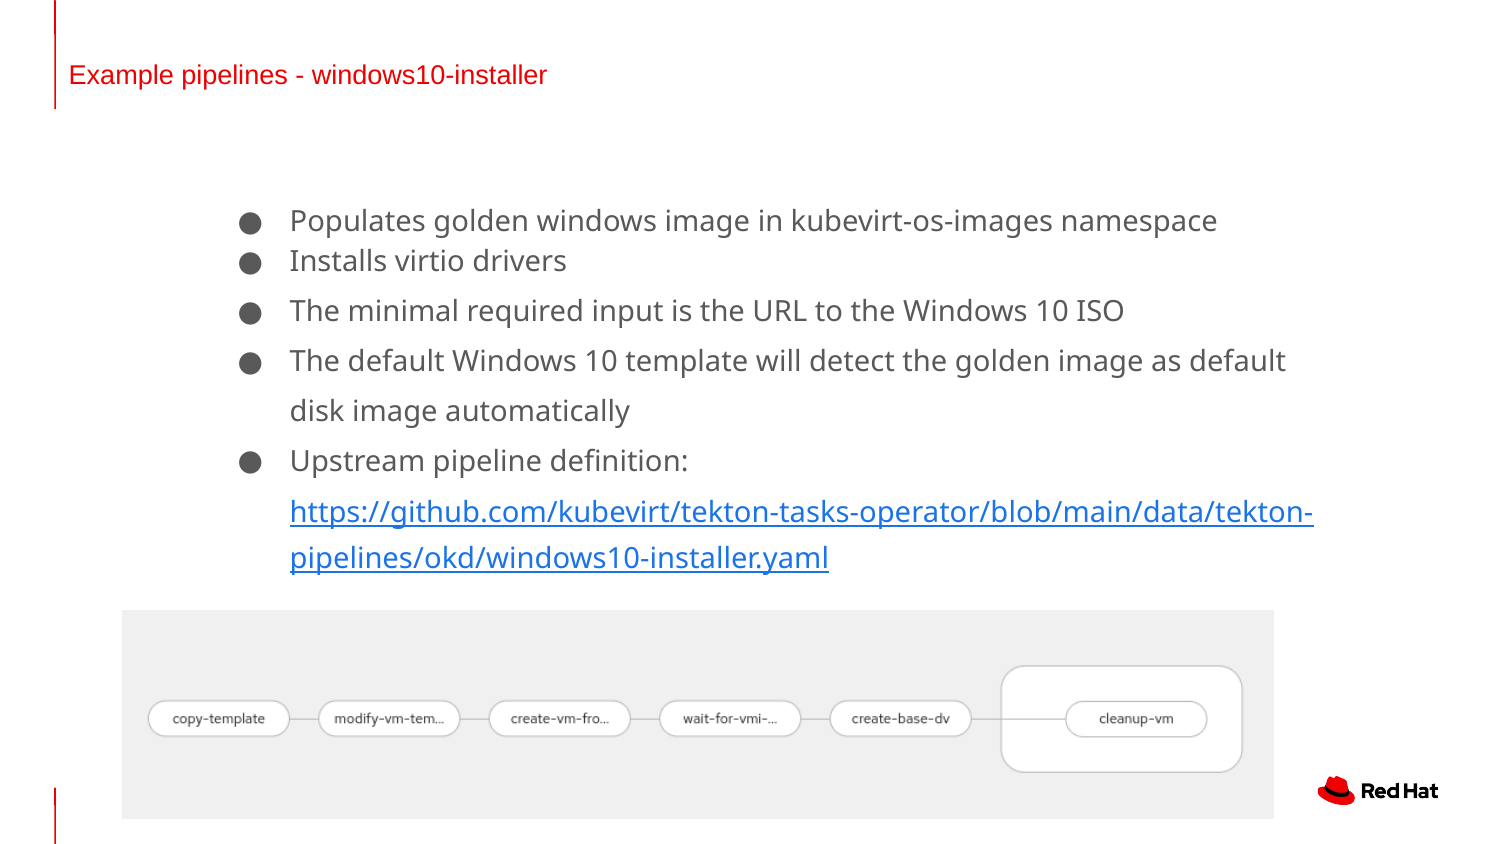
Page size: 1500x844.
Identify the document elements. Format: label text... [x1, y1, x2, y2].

list Populates golden windows image in kubevirt-os-images namespace Installs virtio drivers The minimal required input is the URL to the Windows 10 ISO The default Windows 10 template will detect the golden image as default disk image automatically Upstream pipeline definition: https://github.com/kubevirt/tekton-tasks-operator/blob/main/data/tekton-pipelines/okd/windows10-installer.yaml [101, 185, 1337, 715]
picture [1317, 776, 1438, 805]
subtitle Example pipelines - windows10-installer [14, 23, 649, 125]
picture [122, 610, 1274, 819]
